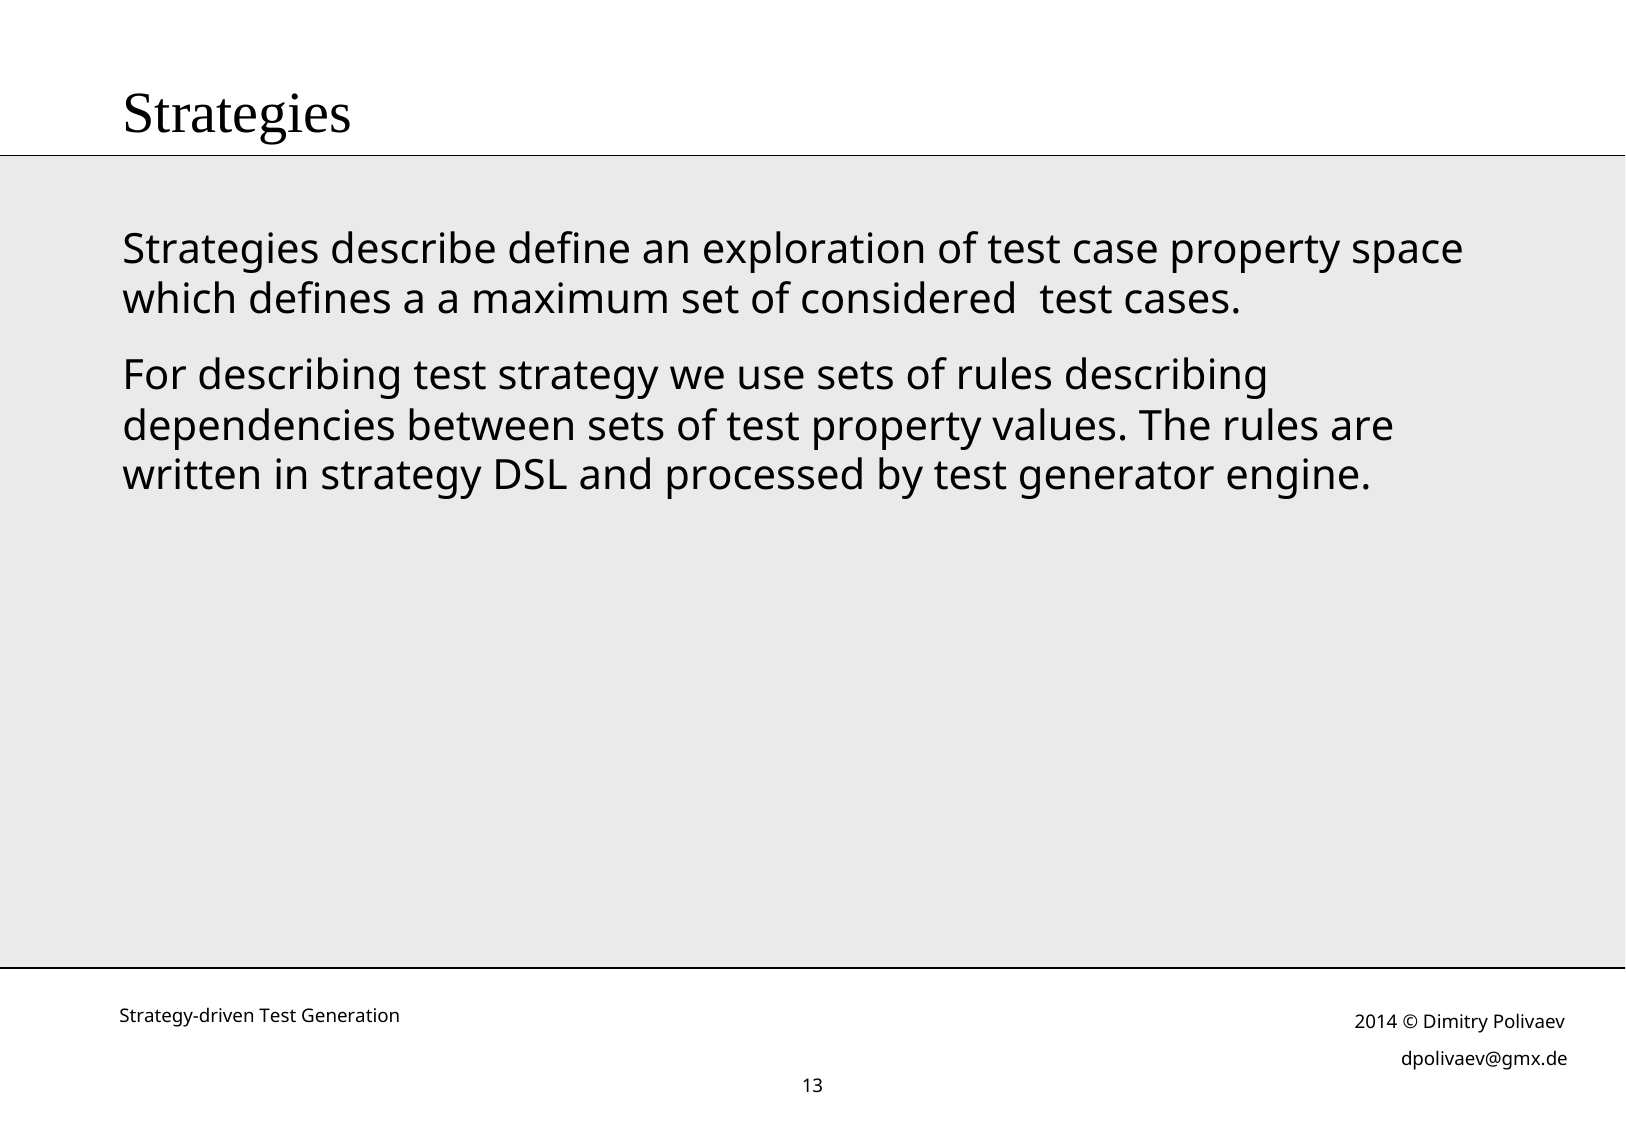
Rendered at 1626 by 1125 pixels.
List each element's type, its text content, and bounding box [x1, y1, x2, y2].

list Strategies describe define an exploration of test case property space which defines a a maximum set of considered test cases. For describing test strategy we use sets of rules describing dependencies between sets of test property values. The rules are written in strategy DSL and processed by test generator engine. [122, 222, 1501, 922]
title Strategies [122, 70, 1501, 145]
